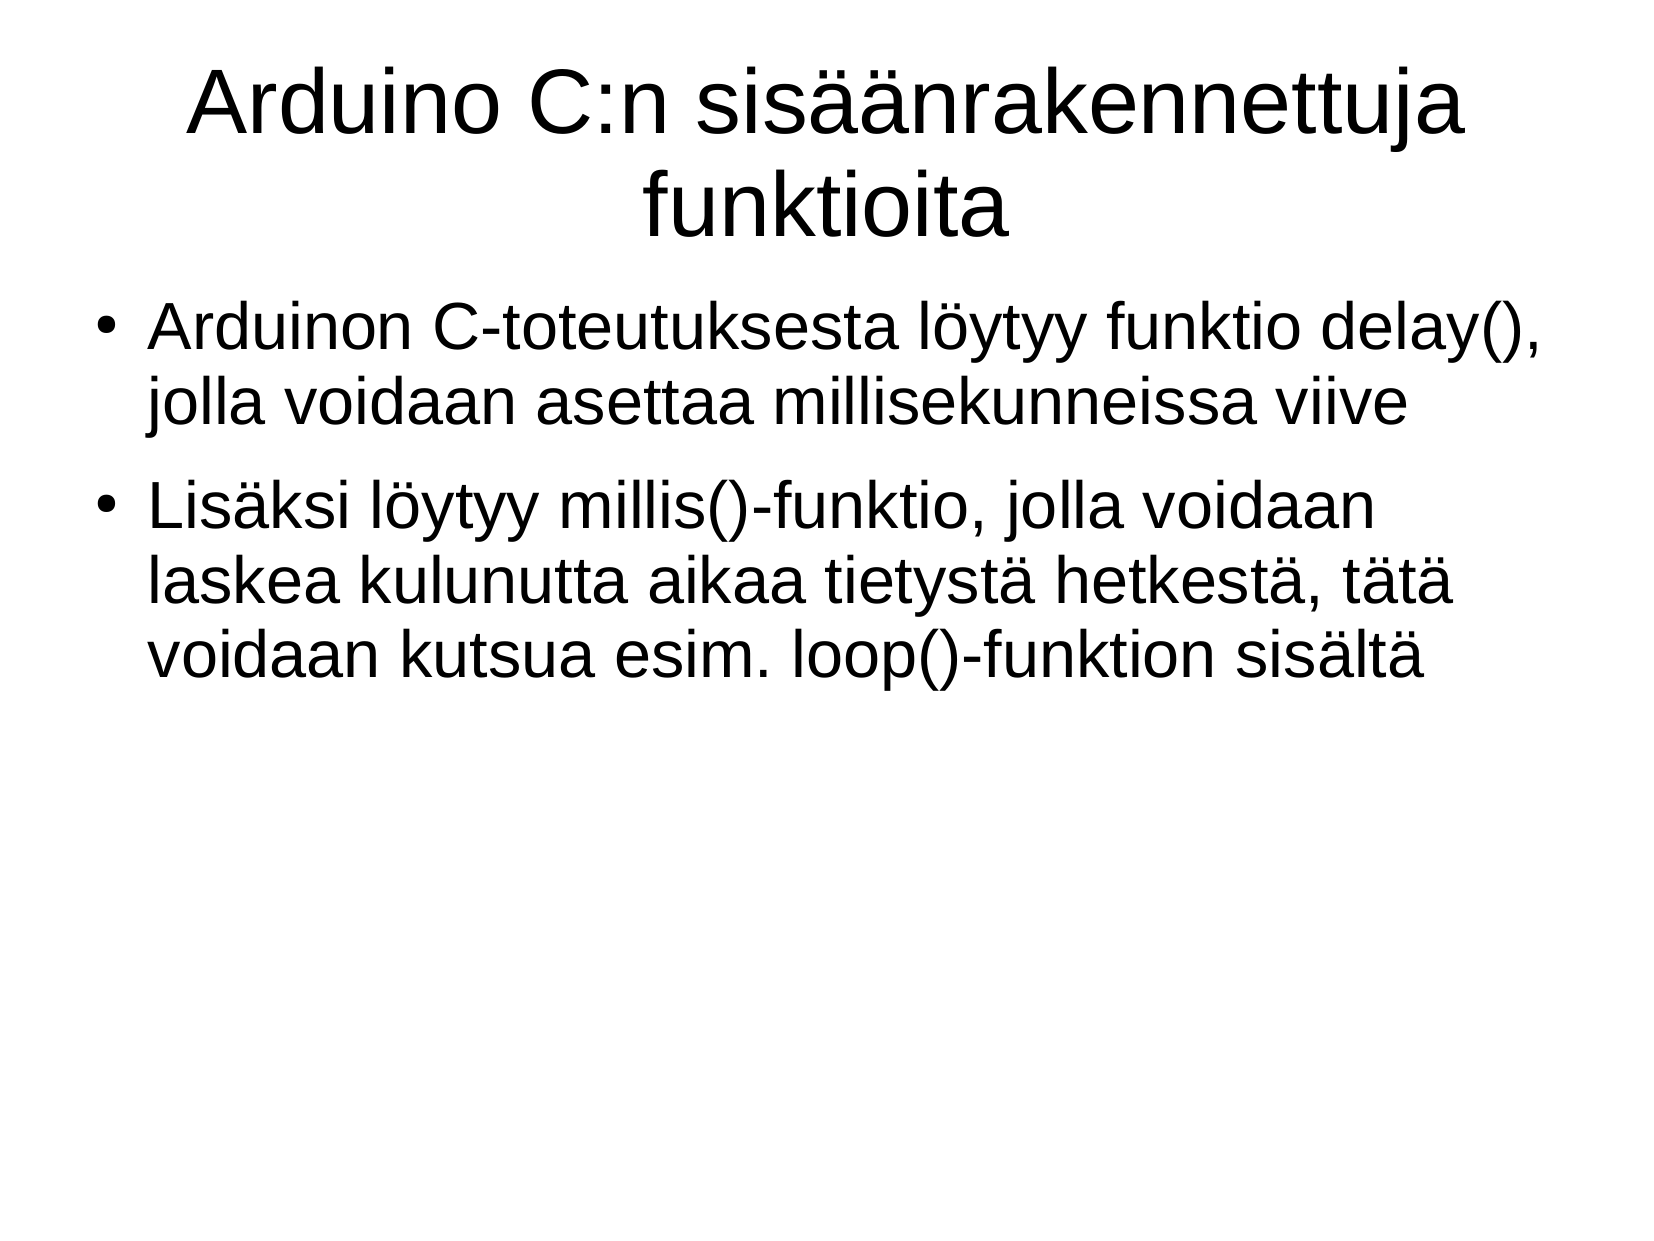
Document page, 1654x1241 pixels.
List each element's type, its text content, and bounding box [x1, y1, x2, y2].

list Arduinon C-toteutuksesta löytyy funktio delay(), jolla voidaan asettaa millisekunneissa viive Lisäksi löytyy millis()-funktio, jolla voidaan laskea kulunutta aikaa tietystä hetkestä, tätä voidaan kutsua esim. loop()-funktion sisältä [76, 288, 1565, 1093]
title Arduino C:n sisäänrakennettuja funktioita [82, 50, 1571, 256]
